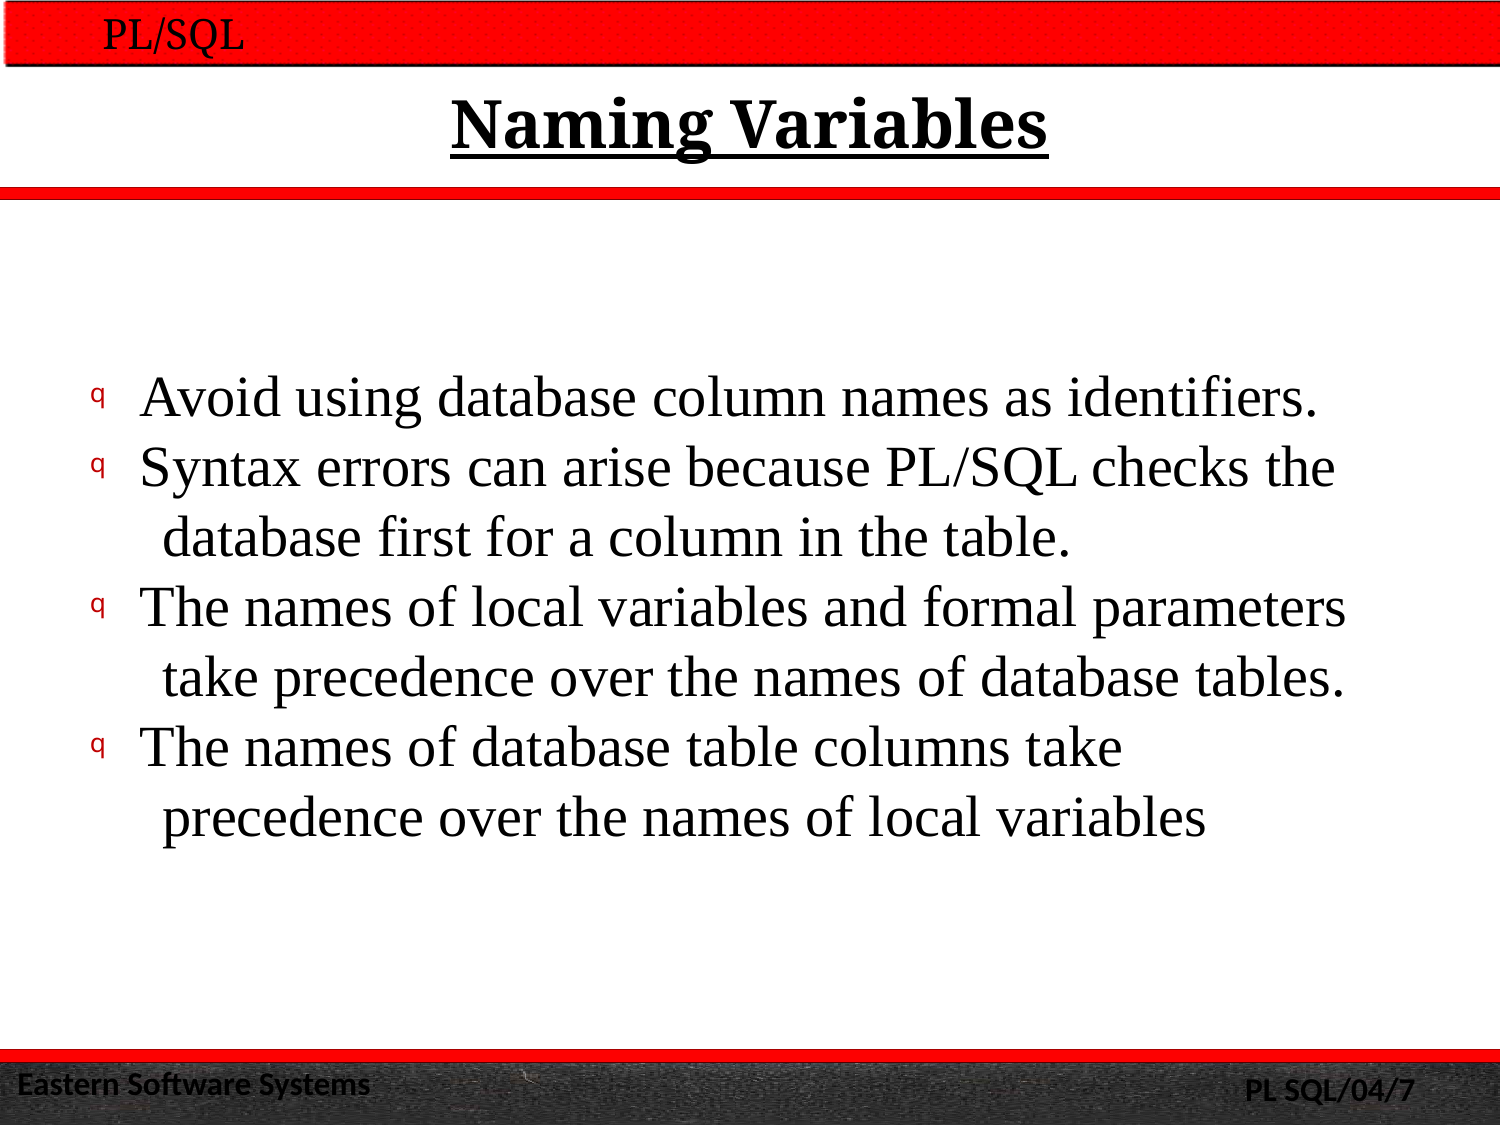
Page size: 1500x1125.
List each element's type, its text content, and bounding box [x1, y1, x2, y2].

text_box Avoid using database column names as identifiers. Syntax errors can arise because PL/SQL checks the database first for a column in the table. The names of local variables and formal parameters take precedence over the names of database tables. The names of database table columns take precedence over the names of local variables [75, 350, 1388, 856]
text_box PL SQL/04/7 [480, 1060, 1500, 1125]
text_box Naming Variables [0, 74, 1500, 170]
text_box PL/SQL [87, 0, 288, 65]
picture [0, 187, 1500, 200]
picture [0, 0, 1500, 69]
picture [0, 1049, 1500, 1125]
text_box Eastern Software Systems [2, 1054, 394, 1110]
